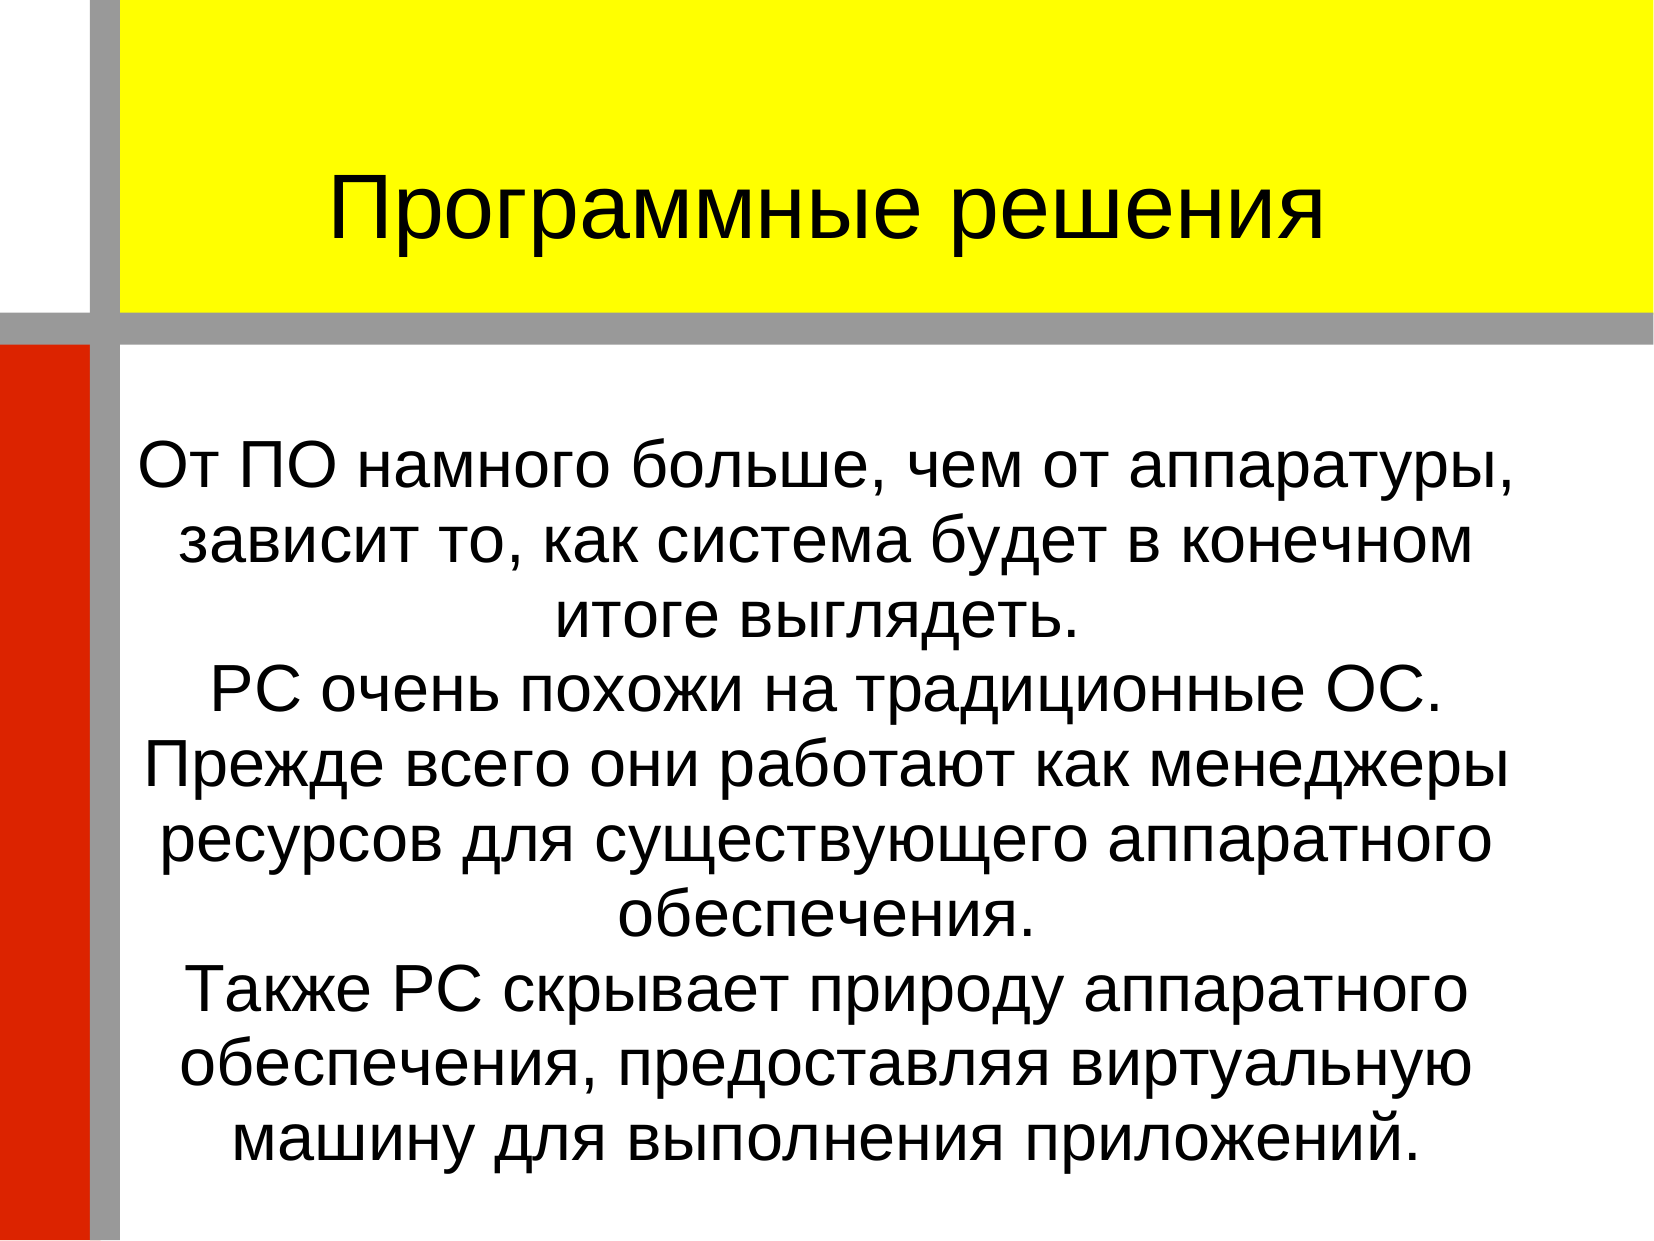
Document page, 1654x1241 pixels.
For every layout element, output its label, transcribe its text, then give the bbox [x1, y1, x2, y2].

title Программные решения [121, 110, 1534, 303]
subtitle От ПО намного больше, чем от аппаратуры, зависит то, как система будет в конечном итоге выглядеть. РС очень похожи на традиционные ОС. Прежде всего они работают как менеджеры ресурсов для существующего аппаратного обеспечения. Также РС скрывает природу аппаратного обеспечения, предоставляя виртуальную машину для выполнения приложений. [121, 399, 1534, 1203]
